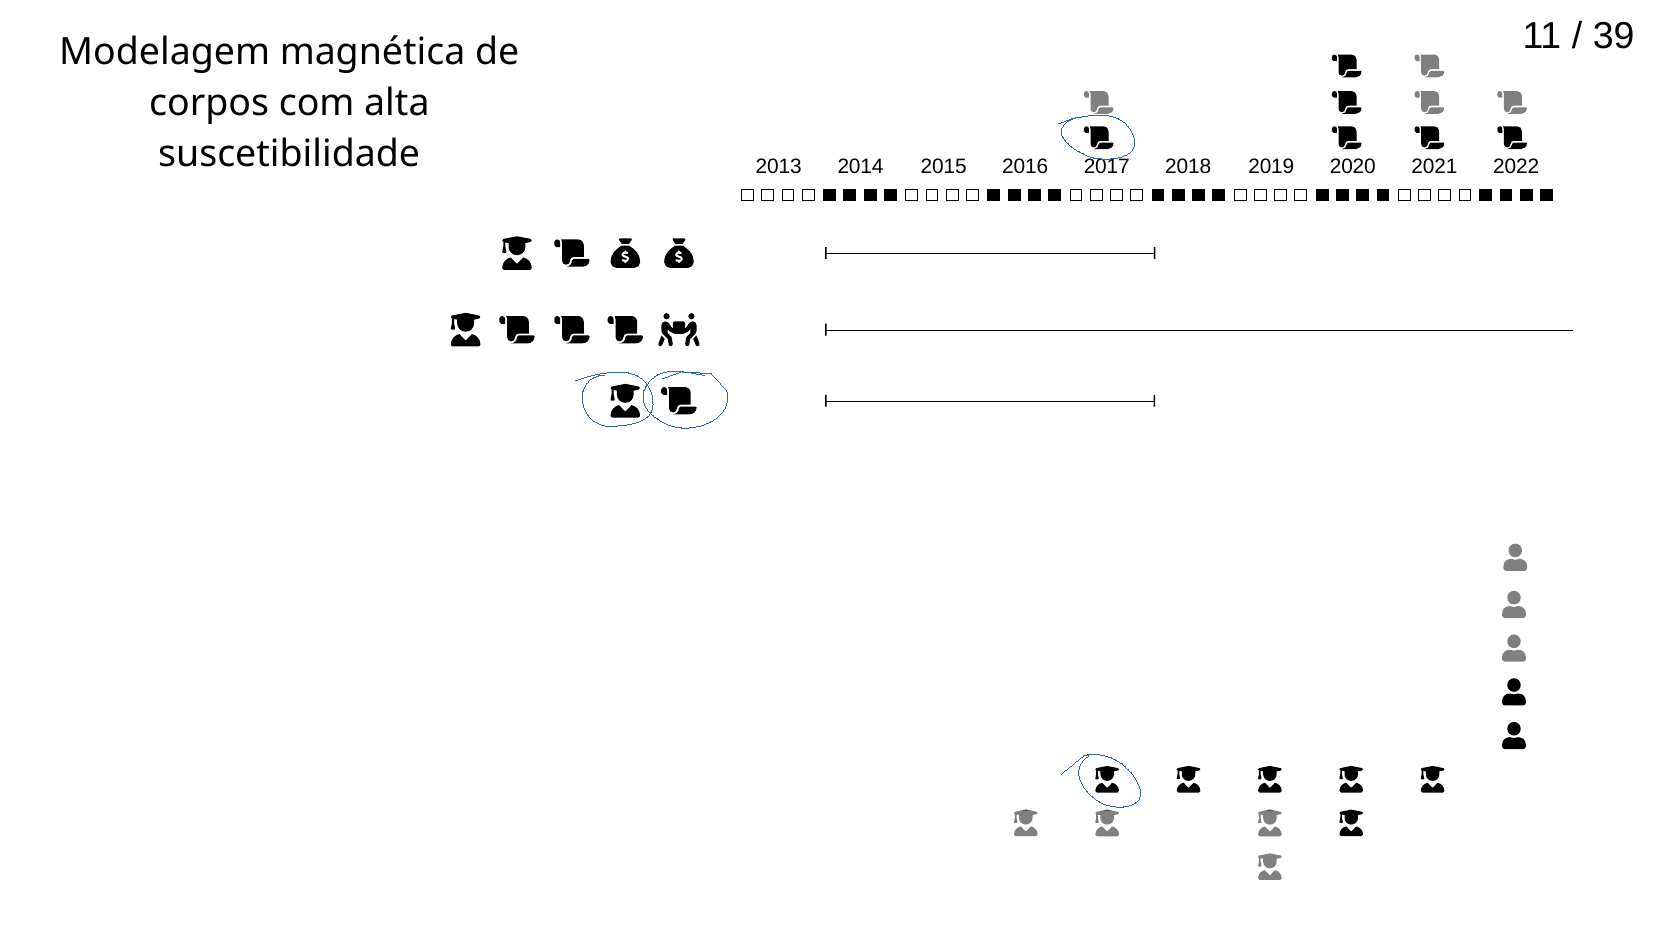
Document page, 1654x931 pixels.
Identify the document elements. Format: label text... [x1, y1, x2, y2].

picture [554, 313, 590, 346]
picture [607, 313, 644, 346]
text_box [782, 189, 794, 201]
picture [664, 238, 694, 268]
text_box [1377, 189, 1389, 201]
text_box [1501, 590, 1528, 619]
text_box [843, 189, 856, 201]
picture [610, 238, 641, 268]
text_box [1090, 189, 1103, 201]
picture [1502, 721, 1526, 750]
text_box [1152, 189, 1164, 201]
text_box [905, 189, 918, 201]
text_box 2015 [905, 147, 982, 186]
picture [661, 385, 697, 417]
text_box [823, 189, 836, 201]
picture [1083, 124, 1114, 151]
picture [1414, 124, 1445, 151]
text_box [1234, 189, 1247, 201]
picture [610, 383, 641, 418]
text_box 2017 [1068, 147, 1145, 186]
text_box [1520, 189, 1533, 201]
text_box [1398, 189, 1411, 201]
text_box [864, 189, 877, 201]
picture [1331, 52, 1362, 79]
picture [499, 313, 535, 346]
text_box 2022 [1478, 147, 1555, 186]
text_box [884, 189, 897, 201]
text_box [1192, 189, 1205, 201]
text_box [1013, 810, 1040, 840]
text_box [1500, 189, 1512, 201]
picture [1258, 766, 1282, 793]
picture [1497, 124, 1527, 151]
text_box [1083, 83, 1115, 119]
text_box [741, 189, 754, 201]
text_box [1413, 83, 1446, 119]
text_box <number> / 39 [1375, 0, 1654, 71]
text_box [1316, 189, 1329, 201]
text_box [1501, 634, 1528, 663]
picture [1339, 809, 1364, 837]
text_box [1028, 189, 1041, 201]
text_box Modelagem magnética de corpos com alta suscetibilidade [11, 37, 568, 164]
picture [450, 312, 481, 347]
text_box [987, 189, 1000, 201]
text_box [1413, 46, 1446, 82]
text_box [1438, 189, 1451, 201]
text_box 2021 [1396, 147, 1473, 186]
text_box [1110, 189, 1123, 201]
text_box [1540, 189, 1553, 201]
text_box 2016 [987, 147, 1064, 186]
text_box [1172, 189, 1185, 201]
text_box [966, 189, 979, 201]
text_box [1294, 189, 1307, 201]
text_box [1254, 189, 1267, 201]
text_box [1418, 189, 1431, 201]
text_box [1496, 83, 1529, 119]
text_box [1212, 189, 1225, 201]
text_box [802, 189, 815, 201]
text_box [926, 189, 938, 201]
text_box 2018 [1150, 147, 1227, 186]
text_box [1257, 810, 1284, 840]
text_box 2014 [822, 147, 899, 186]
picture [1420, 766, 1445, 793]
text_box [1502, 542, 1529, 572]
picture [1331, 89, 1362, 116]
text_box [1356, 189, 1369, 201]
text_box [1008, 189, 1021, 201]
text_box 2020 [1315, 147, 1391, 186]
text_box [1274, 189, 1287, 201]
text_box [1257, 851, 1284, 880]
text_box 2013 [740, 147, 817, 186]
text_box [1070, 189, 1082, 201]
text_box [1479, 189, 1492, 201]
text_box [761, 189, 774, 201]
text_box [1336, 189, 1349, 201]
text_box 2019 [1233, 147, 1310, 186]
picture [554, 237, 590, 269]
picture [1095, 766, 1119, 793]
text_box [1093, 810, 1120, 840]
text_box [1048, 189, 1061, 201]
picture [502, 236, 532, 270]
text_box [1459, 189, 1471, 201]
text_box [946, 189, 959, 201]
picture [658, 313, 700, 347]
text_box [1130, 189, 1143, 201]
picture [1339, 765, 1364, 793]
picture [1502, 678, 1526, 706]
picture [1176, 765, 1201, 793]
picture [1331, 124, 1362, 151]
